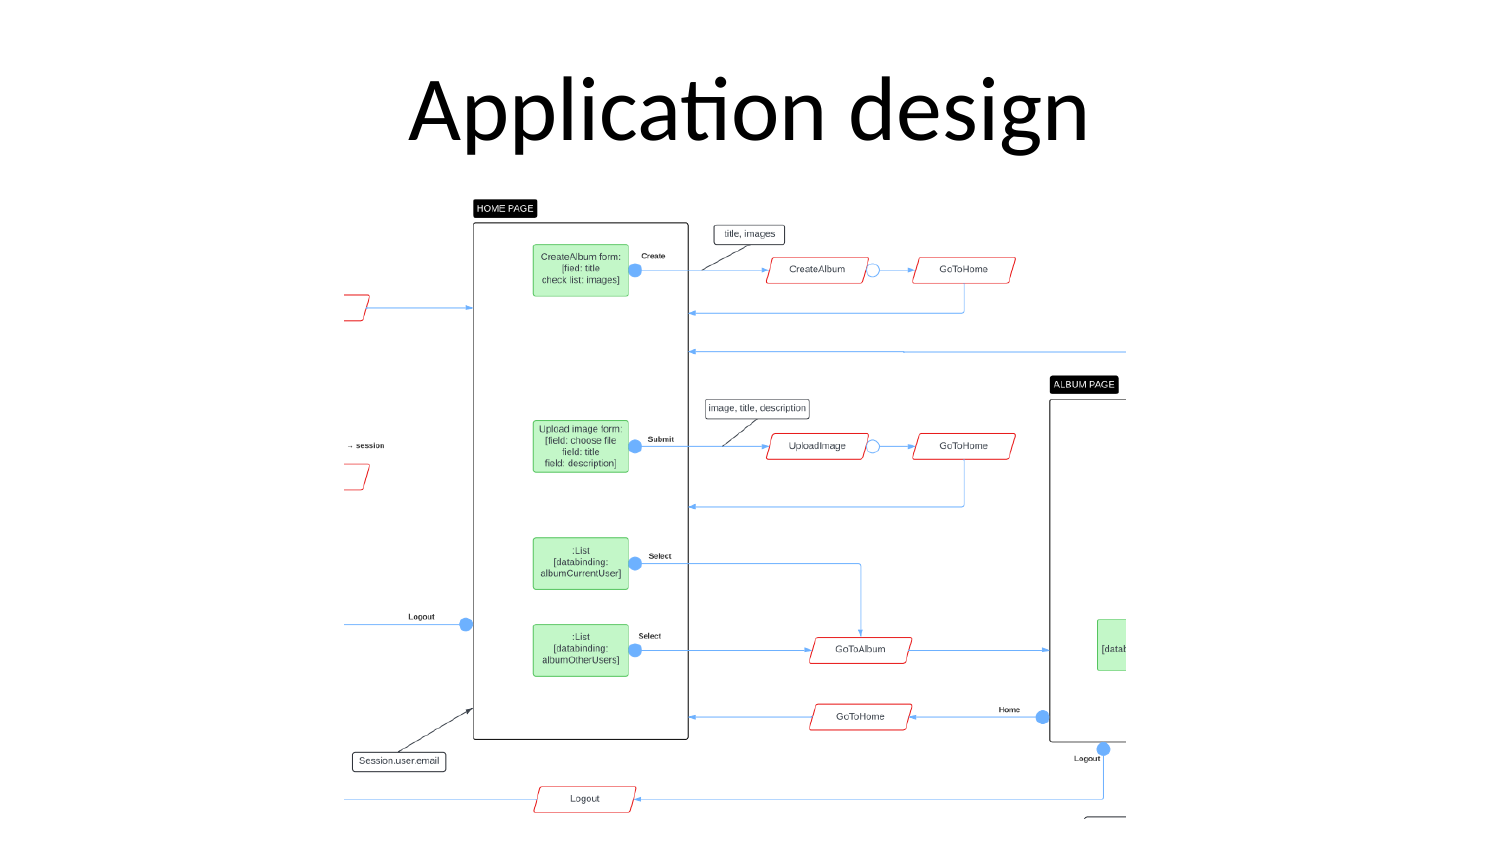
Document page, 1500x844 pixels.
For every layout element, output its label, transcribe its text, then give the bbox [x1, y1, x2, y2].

picture [344, 187, 1126, 819]
title Application design [75, 33, 1426, 175]
